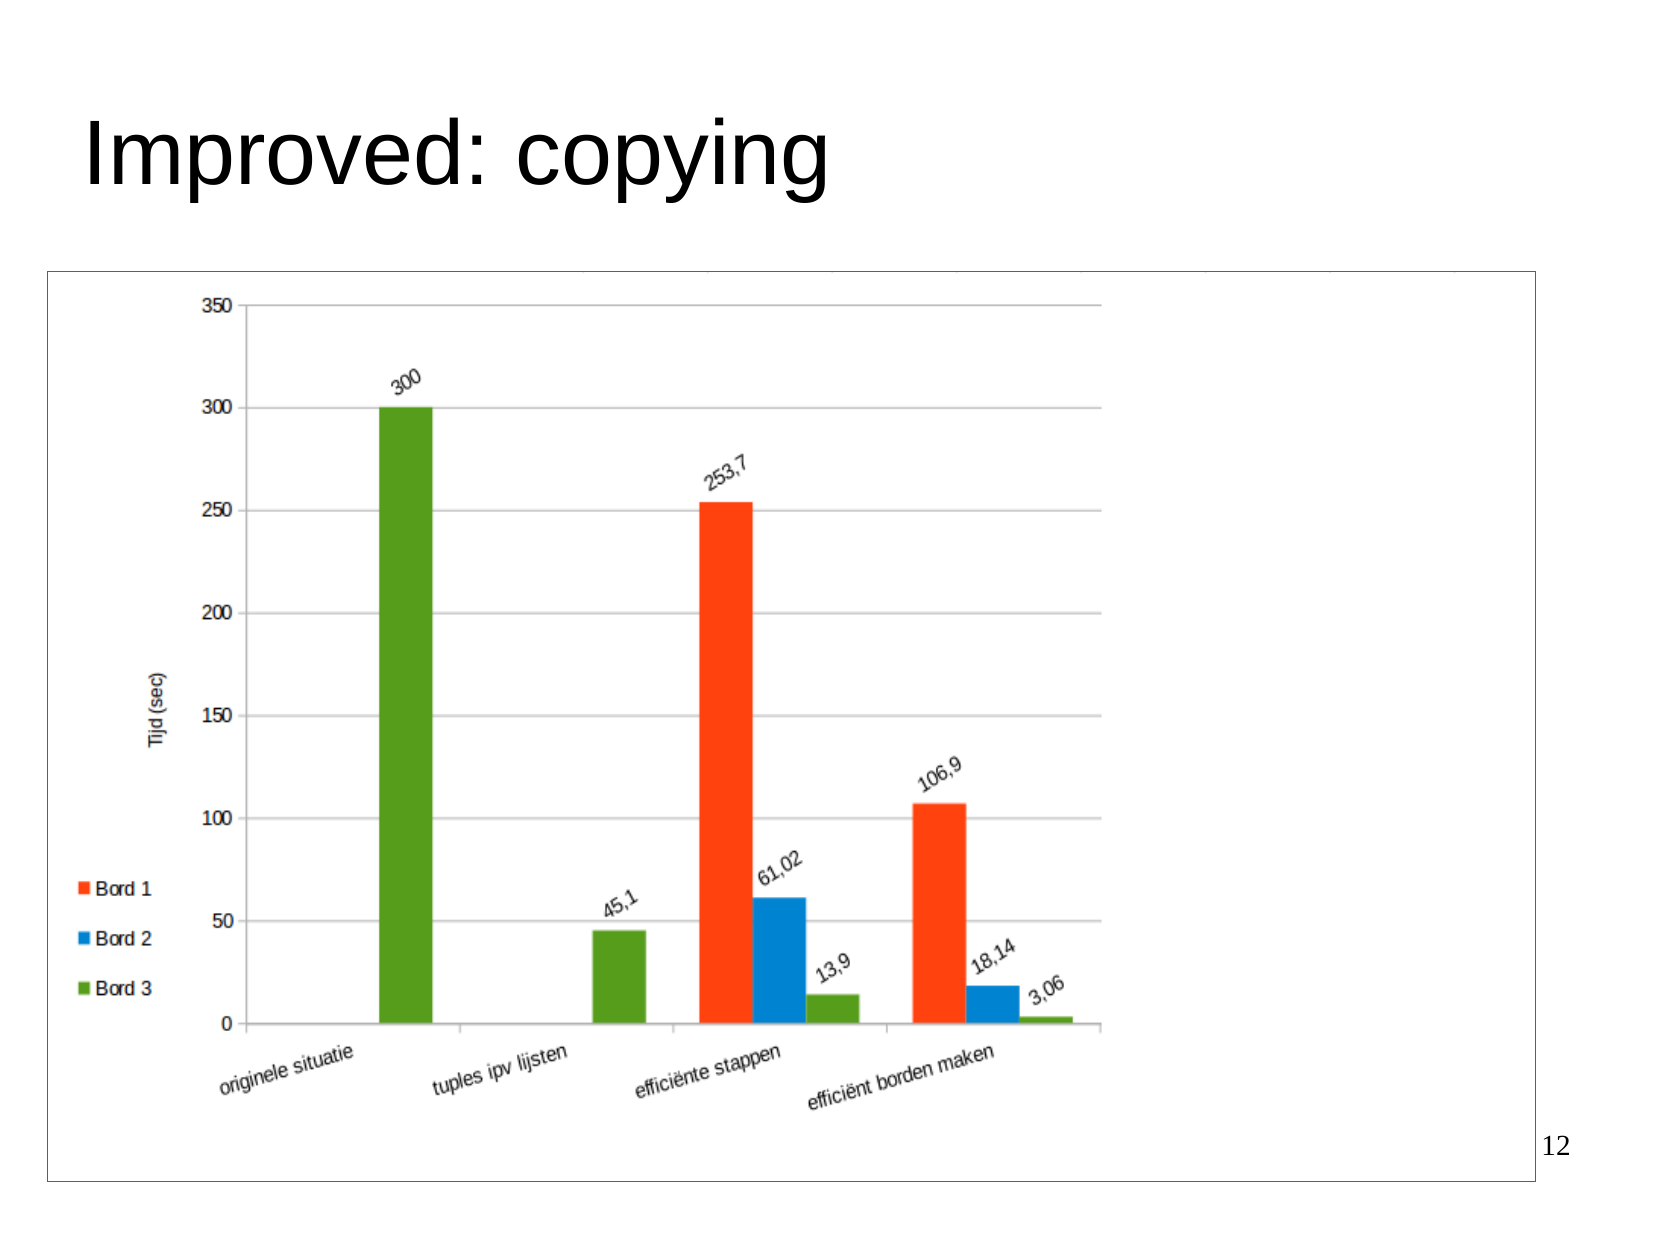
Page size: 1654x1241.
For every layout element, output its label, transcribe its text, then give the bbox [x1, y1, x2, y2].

title Improved: copying [82, 49, 1571, 257]
picture [47, 271, 1536, 1182]
